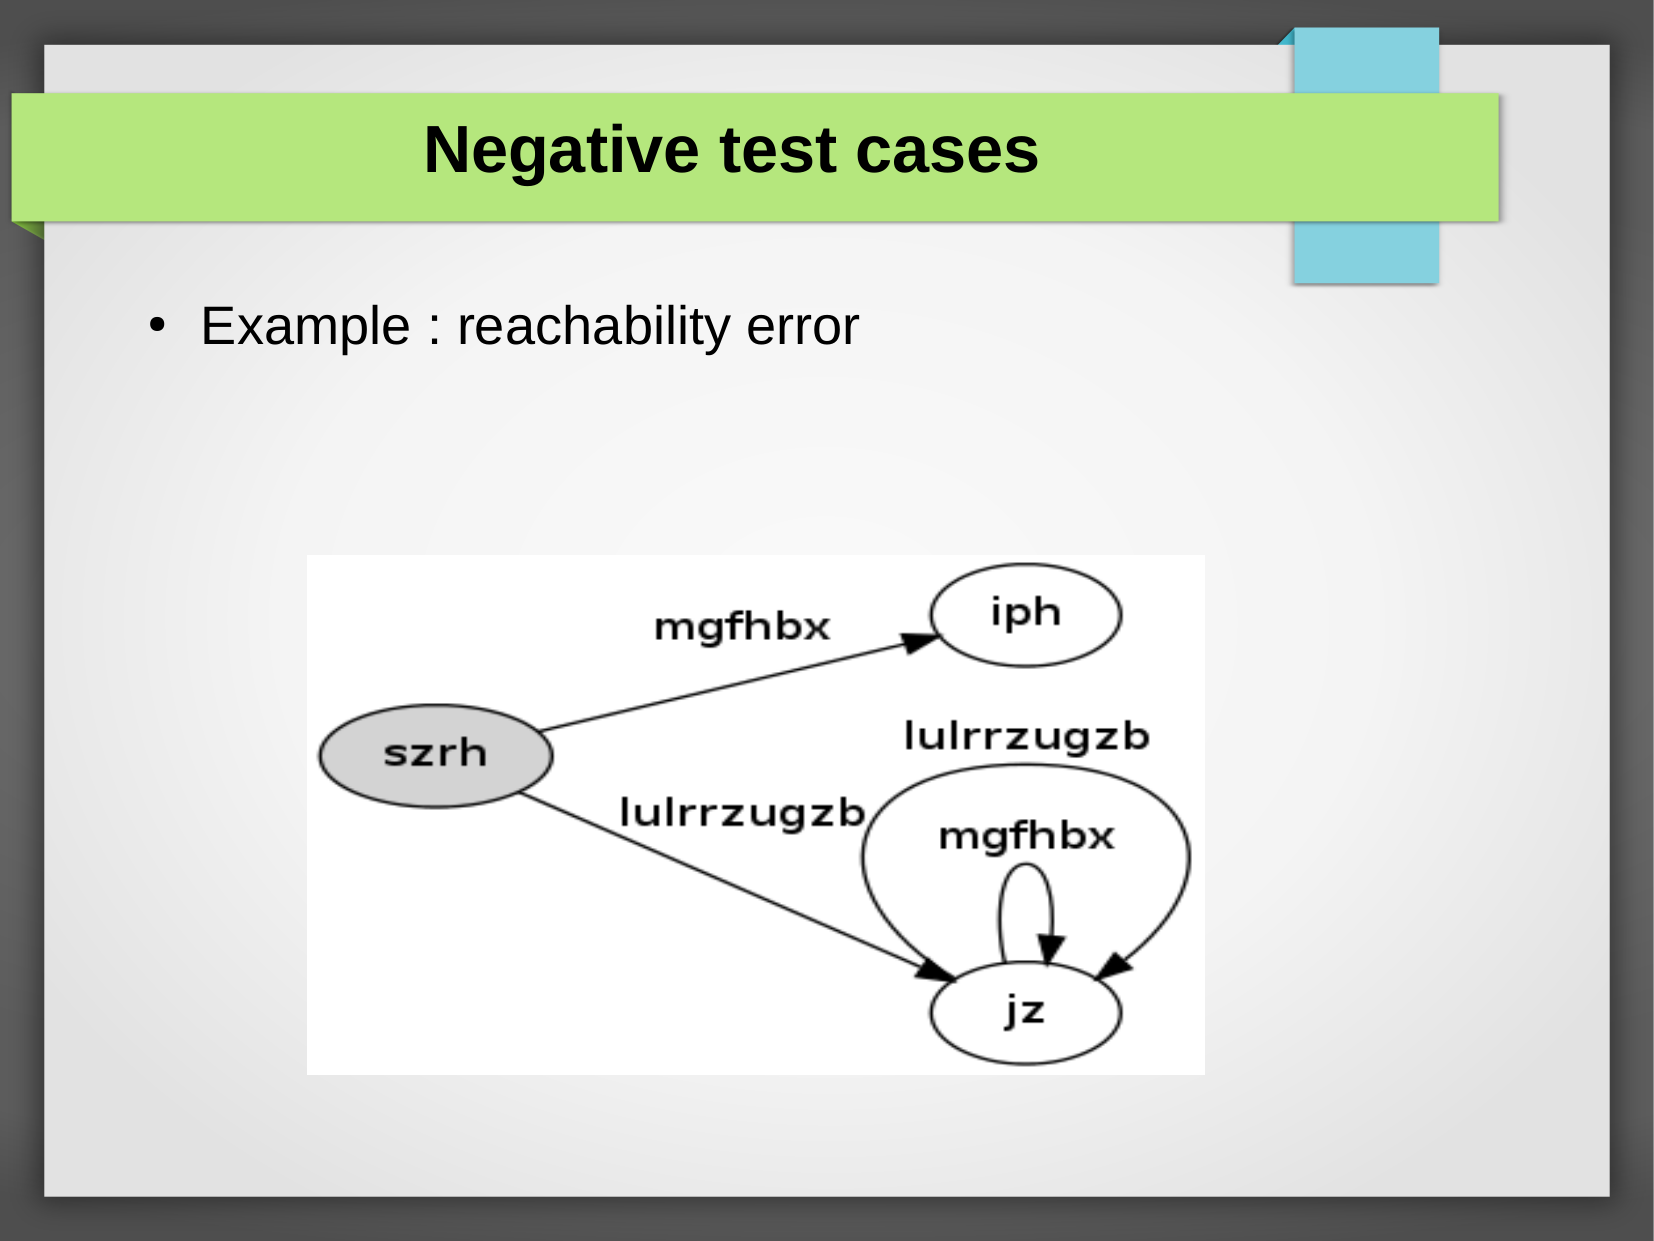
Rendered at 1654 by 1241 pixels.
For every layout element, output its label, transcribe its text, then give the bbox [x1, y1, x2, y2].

list Example : reachability error [129, 295, 1489, 1015]
picture [0, 0, 1654, 1241]
text_box Negative test cases [188, 111, 1276, 187]
